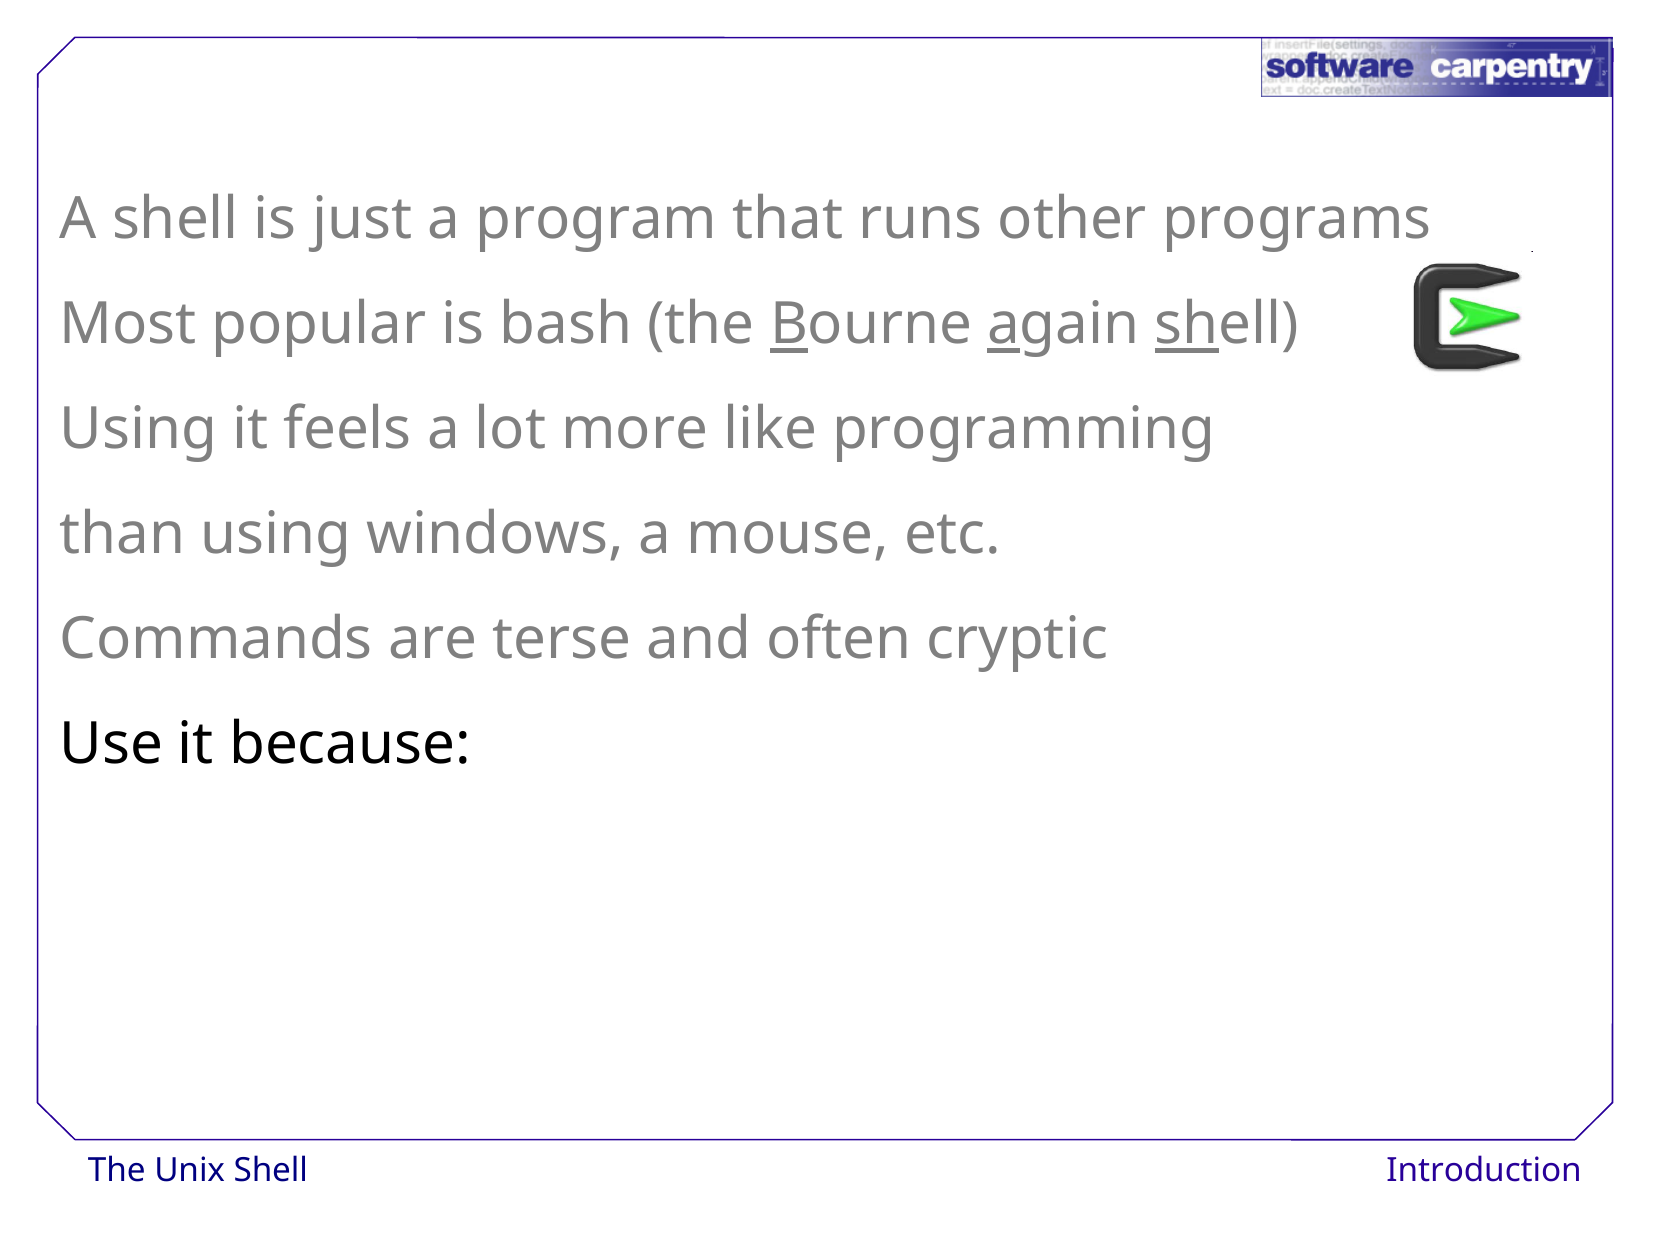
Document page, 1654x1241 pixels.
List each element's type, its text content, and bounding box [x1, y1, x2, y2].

picture [1261, 39, 1613, 97]
picture [1403, 251, 1533, 381]
text_box A shell is just a program that runs other programs Most popular is bash (the Bourne again shell) Using it feels a lot more like programming than using windows, a mouse, etc. Commands are terse and often cryptic Use it because: [44, 137, 1598, 784]
